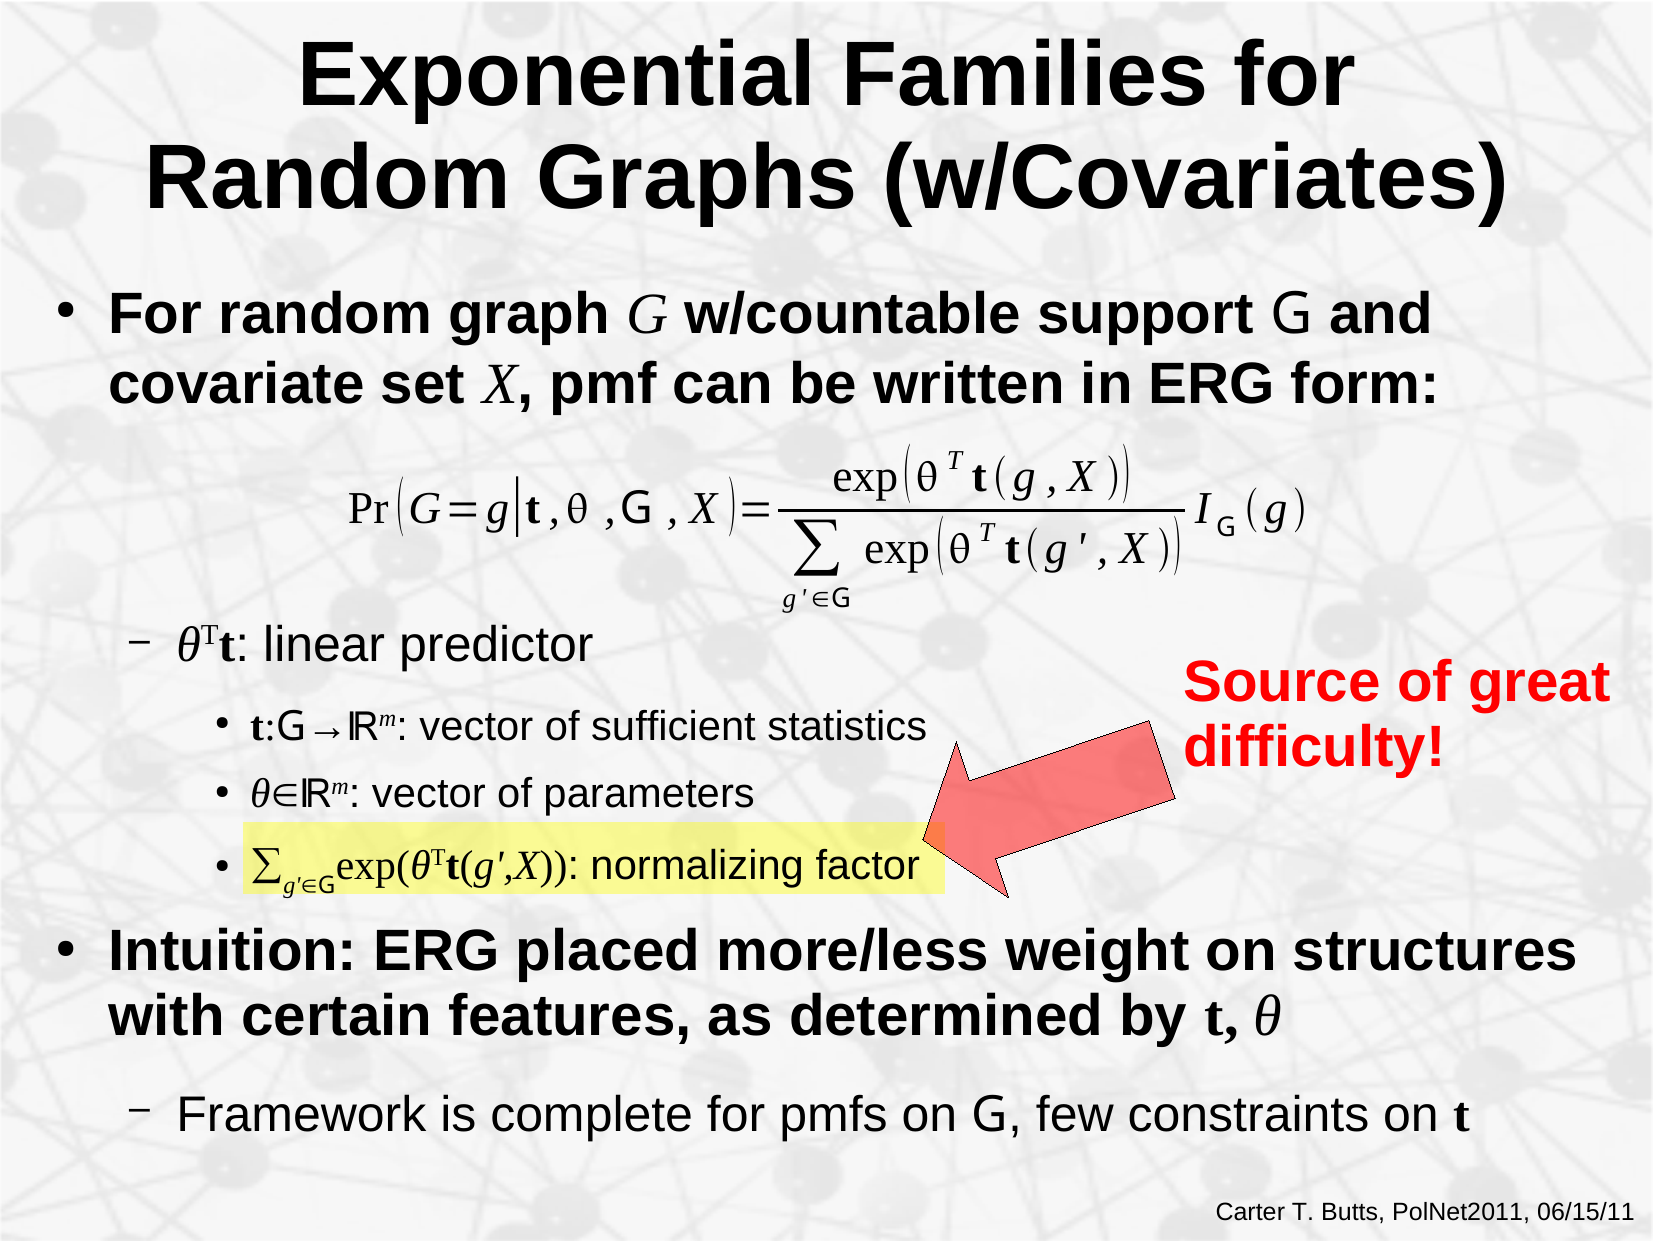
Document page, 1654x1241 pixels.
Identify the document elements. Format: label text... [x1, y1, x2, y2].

list For random graph G w/countable support G and covariate set X, pmf can be written in ERG form: θTt: linear predictor t:G→ℝm: vector of sufficient statistics θ∈ℝm: vector of parameters ∑g'Gexp(θTt(g',X)): normalizing factor Intuition: ERG placed more/less weight on structures with certain features, as determined by t, θ Framework is complete for pmfs on G, few constraints on t [37, 271, 1614, 1132]
text_box [922, 720, 1176, 898]
picture [2, 3, 1650, 1239]
title Exponential Families for Random Graphs (w/Covariates) [121, 21, 1534, 230]
text_box Source of great difficulty! [1183, 648, 1628, 779]
chart [340, 442, 1313, 615]
